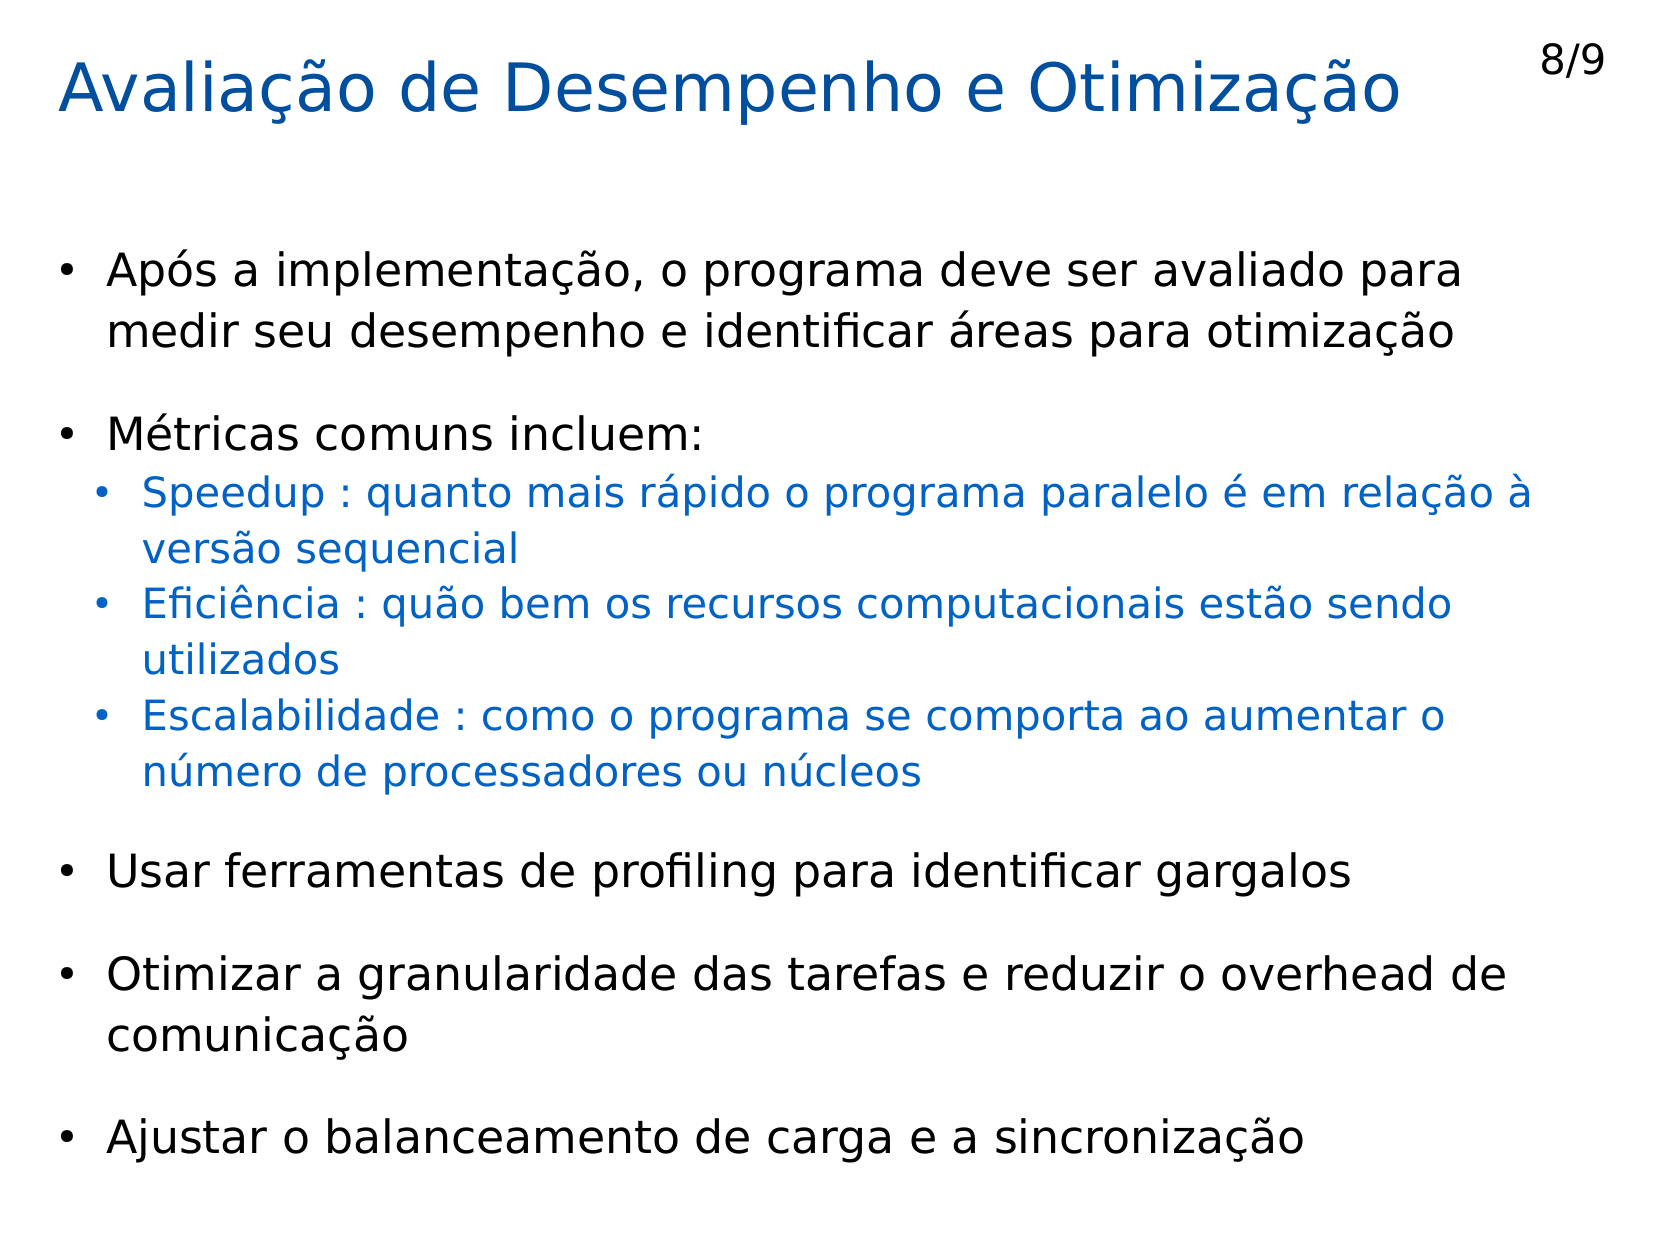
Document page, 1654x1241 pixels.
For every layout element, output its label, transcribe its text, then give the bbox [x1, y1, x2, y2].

title Avaliação de Desempenho e Otimização [59, 29, 1506, 148]
list Após a implementação, o programa deve ser avaliado para medir seu desempenho e identificar áreas para otimização Métricas comuns incluem: Speedup : quanto mais rápido o programa paralelo é em relação à versão sequencial Eficiência : quão bem os recursos computacionais estão sendo utilizados Escalabilidade : como o programa se comporta ao aumentar o número de processadores ou núcleos Usar ferramentas de profiling para identificar gargalos Otimizar a granularidade das tarefas e reduzir o overhead de comunicação Ajustar o balanceamento de carga e a sincronização [59, 236, 1595, 1211]
